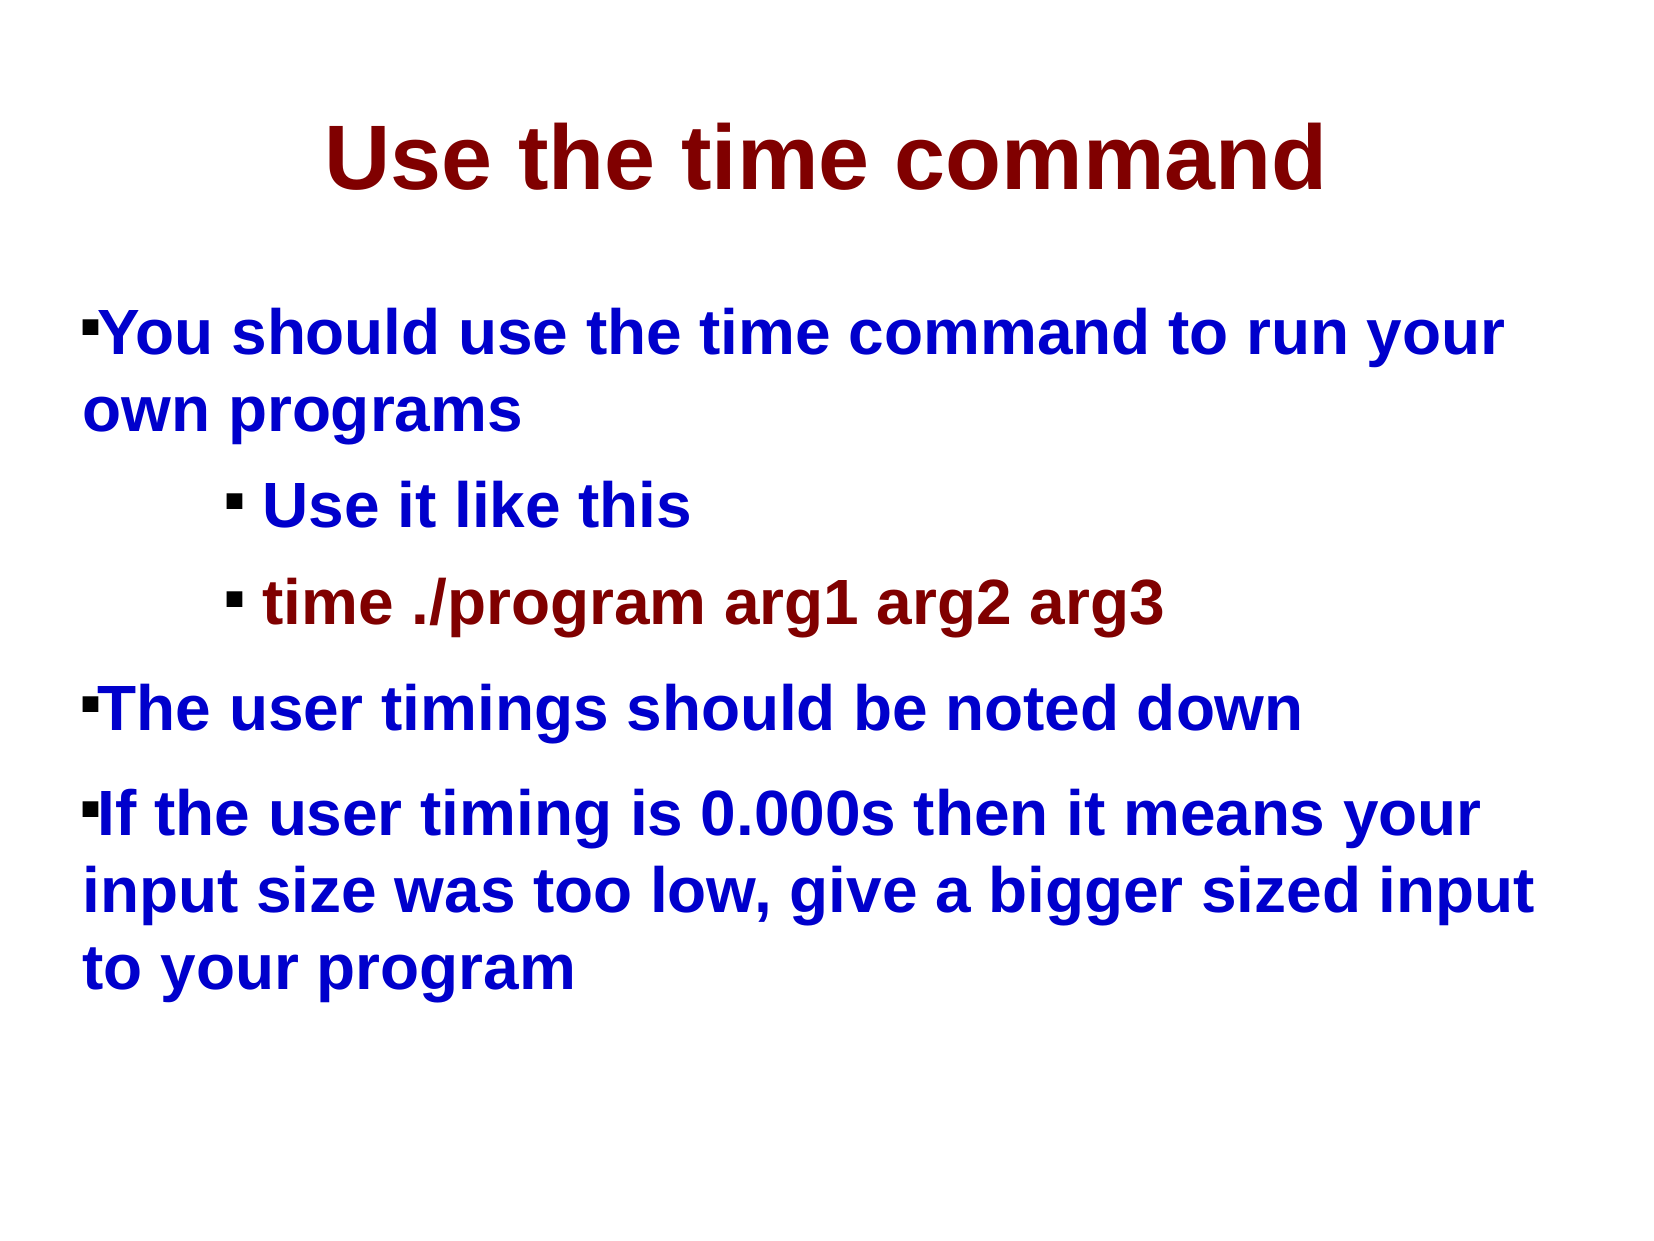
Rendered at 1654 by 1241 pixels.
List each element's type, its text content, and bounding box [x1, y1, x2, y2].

list You should use the time command to run your own programs Use it like this time ./program arg1 arg2 arg3 The user timings should be noted down If the user timing is 0.000s then it means your input size was too low, give a bigger sized input to your program [82, 290, 1571, 1010]
title Use the time command [82, 49, 1571, 257]
